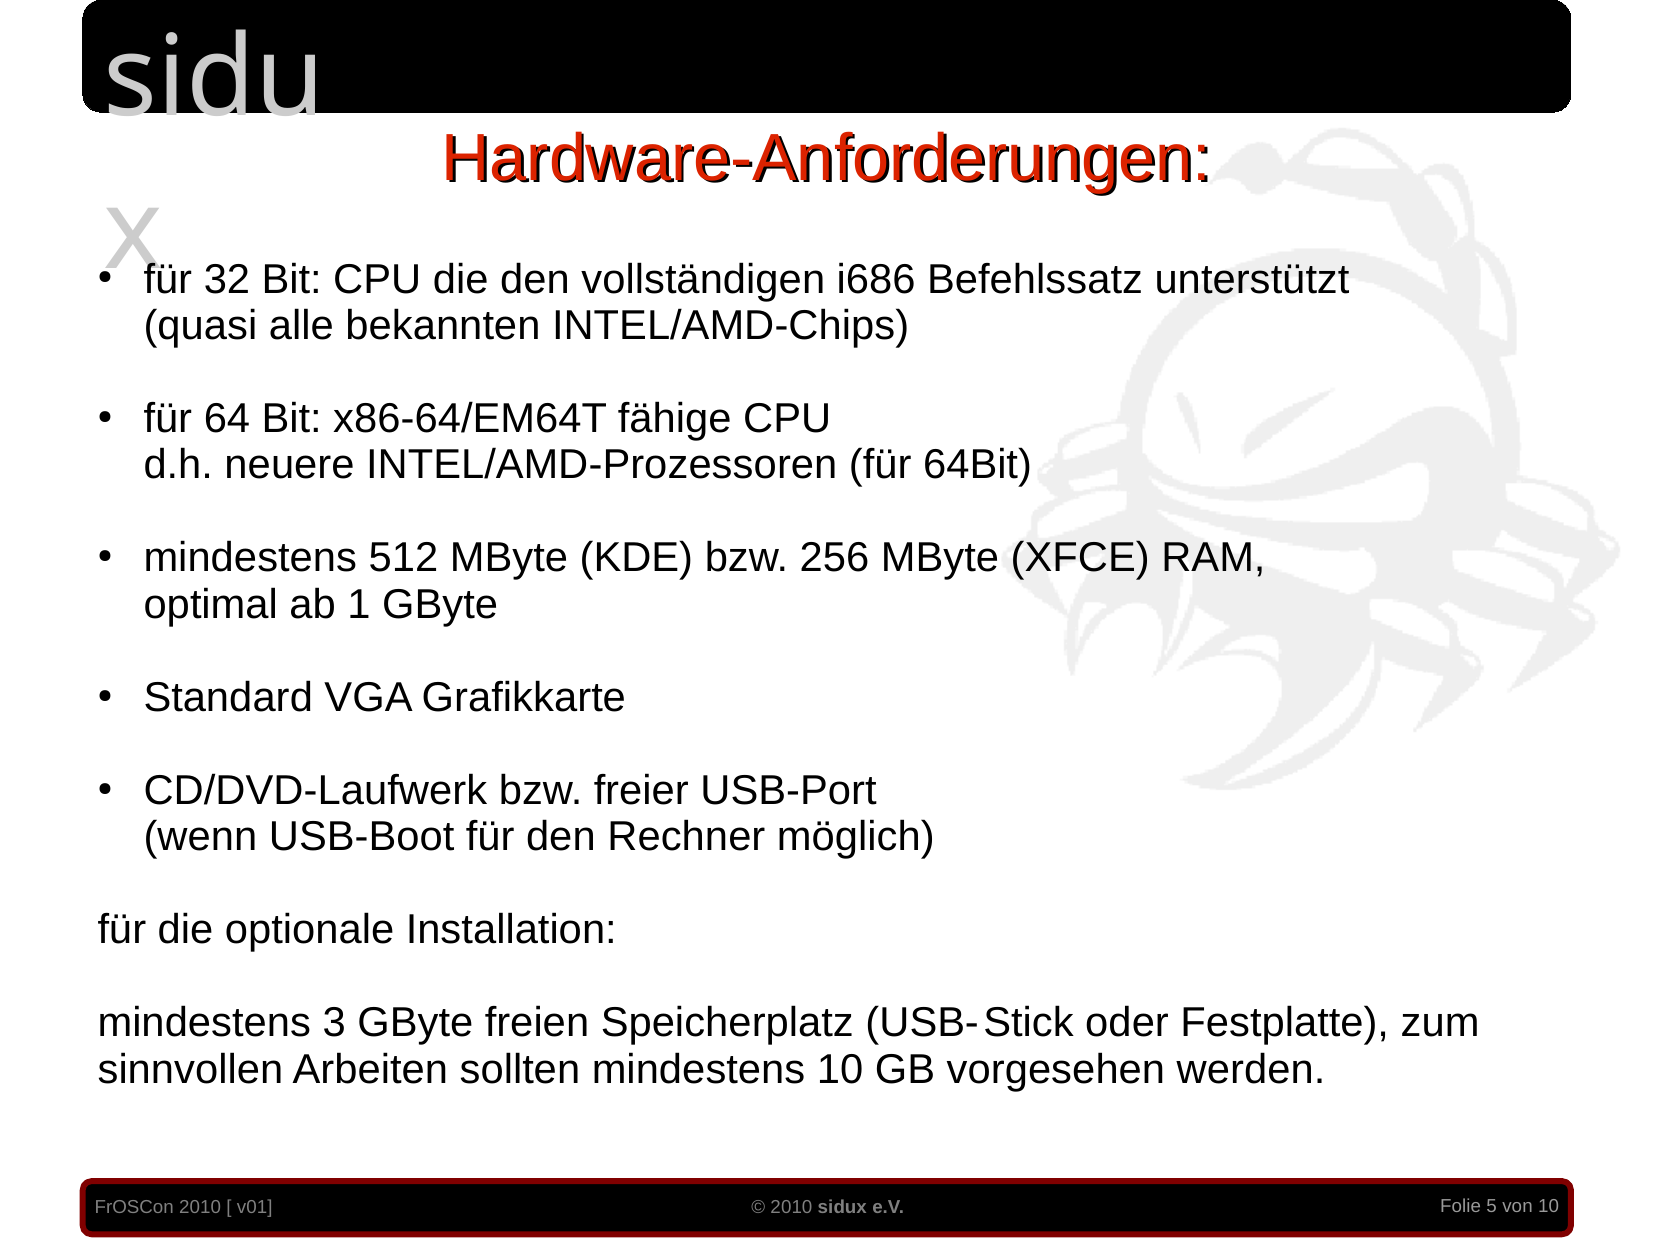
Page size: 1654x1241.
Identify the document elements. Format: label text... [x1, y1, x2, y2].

picture [997, 122, 1625, 798]
text_box für 32 Bit: CPU die den vollständigen i686 Befehlssatz unterstützt (quasi alle bekannten INTEL/AMD-Chips) für 64 Bit: x86-64/EM64T fähige CPU d.h. neuere INTEL/AMD-Prozessoren (für 64Bit) mindestens 512 MByte (KDE) bzw. 256 MByte (XFCE) RAM, optimal ab 1 GByte Standard VGA Grafikkarte CD/DVD-Laufwerk bzw. freier USB-Port (wenn USB-Boot für den Rechner möglich) für die optionale Installation: mindestens 3 GByte freien Speicherplatz (USB- Stick oder Festplatte), zum sinnvollen Arbeiten sollten mindestens 10 GB vorgesehen werden. [82, 224, 1571, 1170]
text_box Hardware-Anforderungen: [82, 112, 1571, 213]
